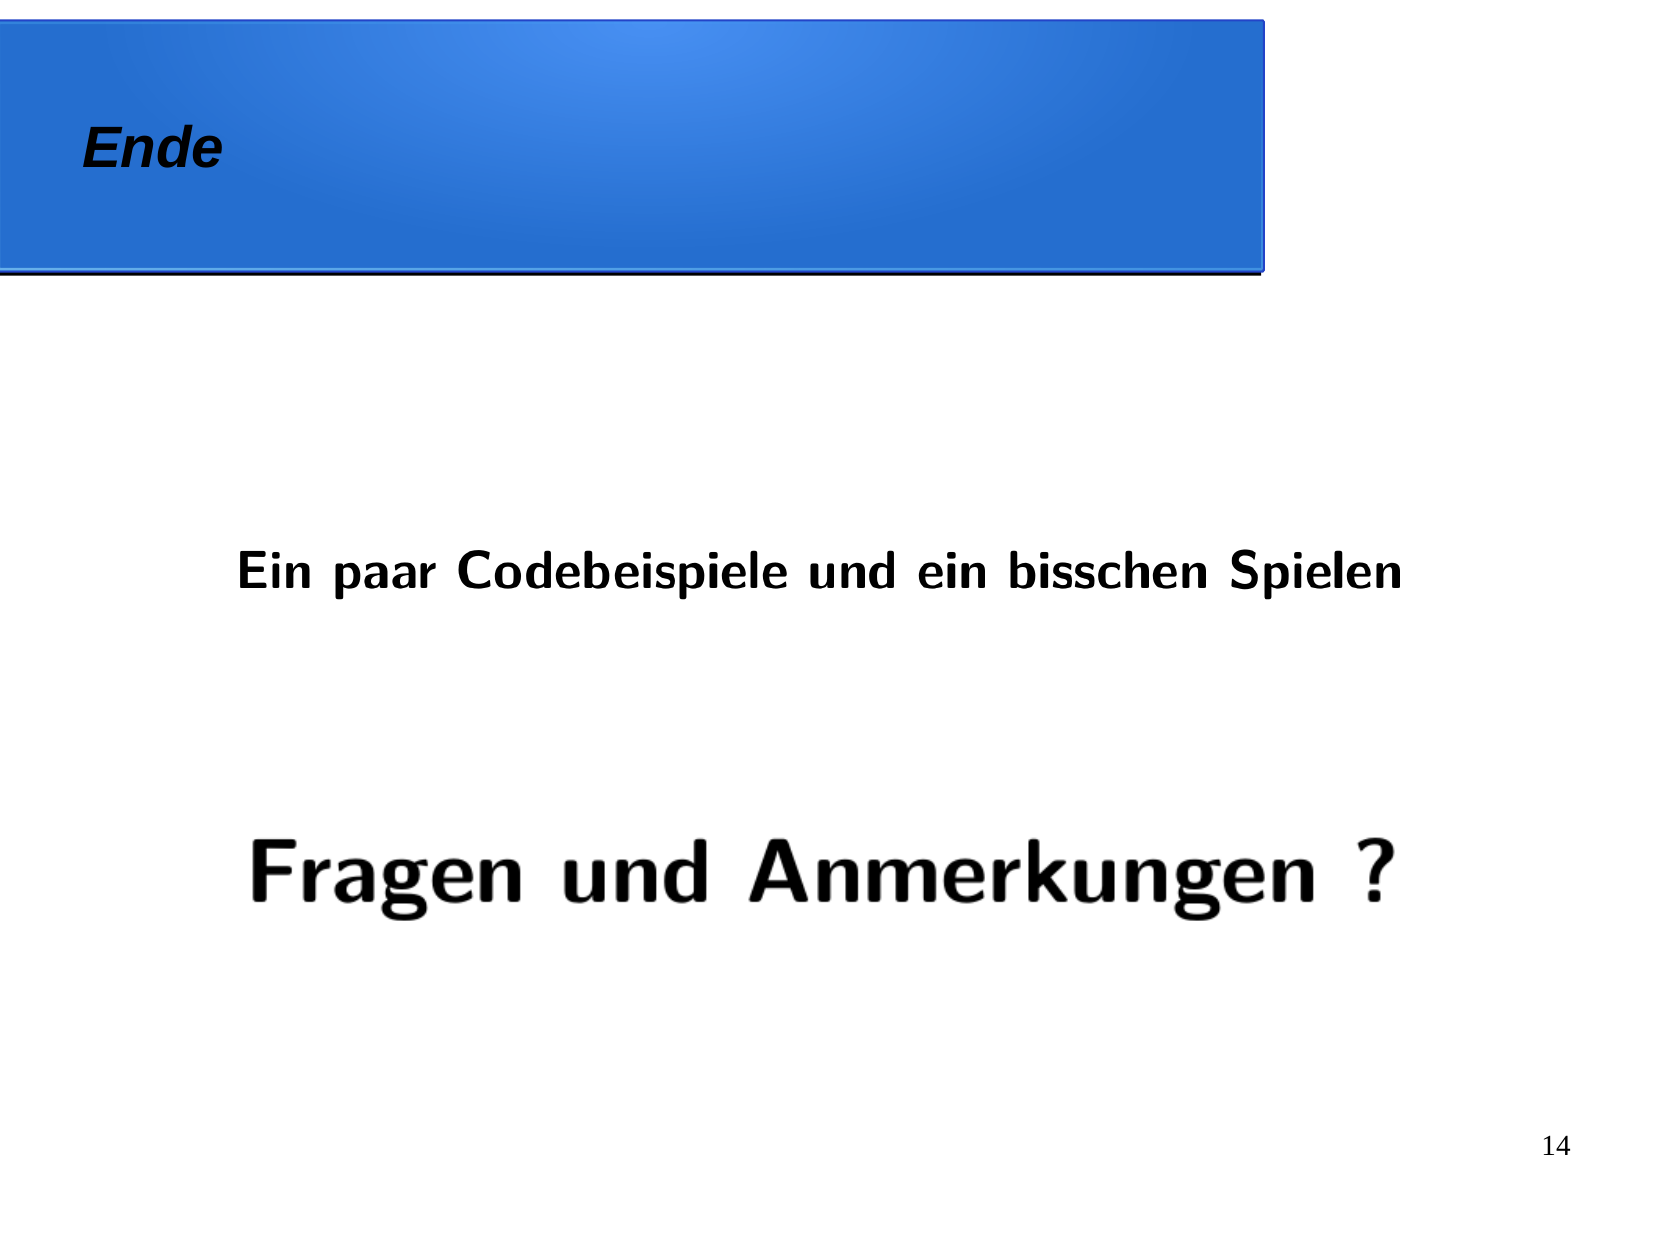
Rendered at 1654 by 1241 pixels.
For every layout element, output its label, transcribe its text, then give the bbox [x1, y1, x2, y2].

picture [218, 521, 1436, 627]
title Ende [82, 47, 1264, 249]
picture [217, 791, 1437, 957]
